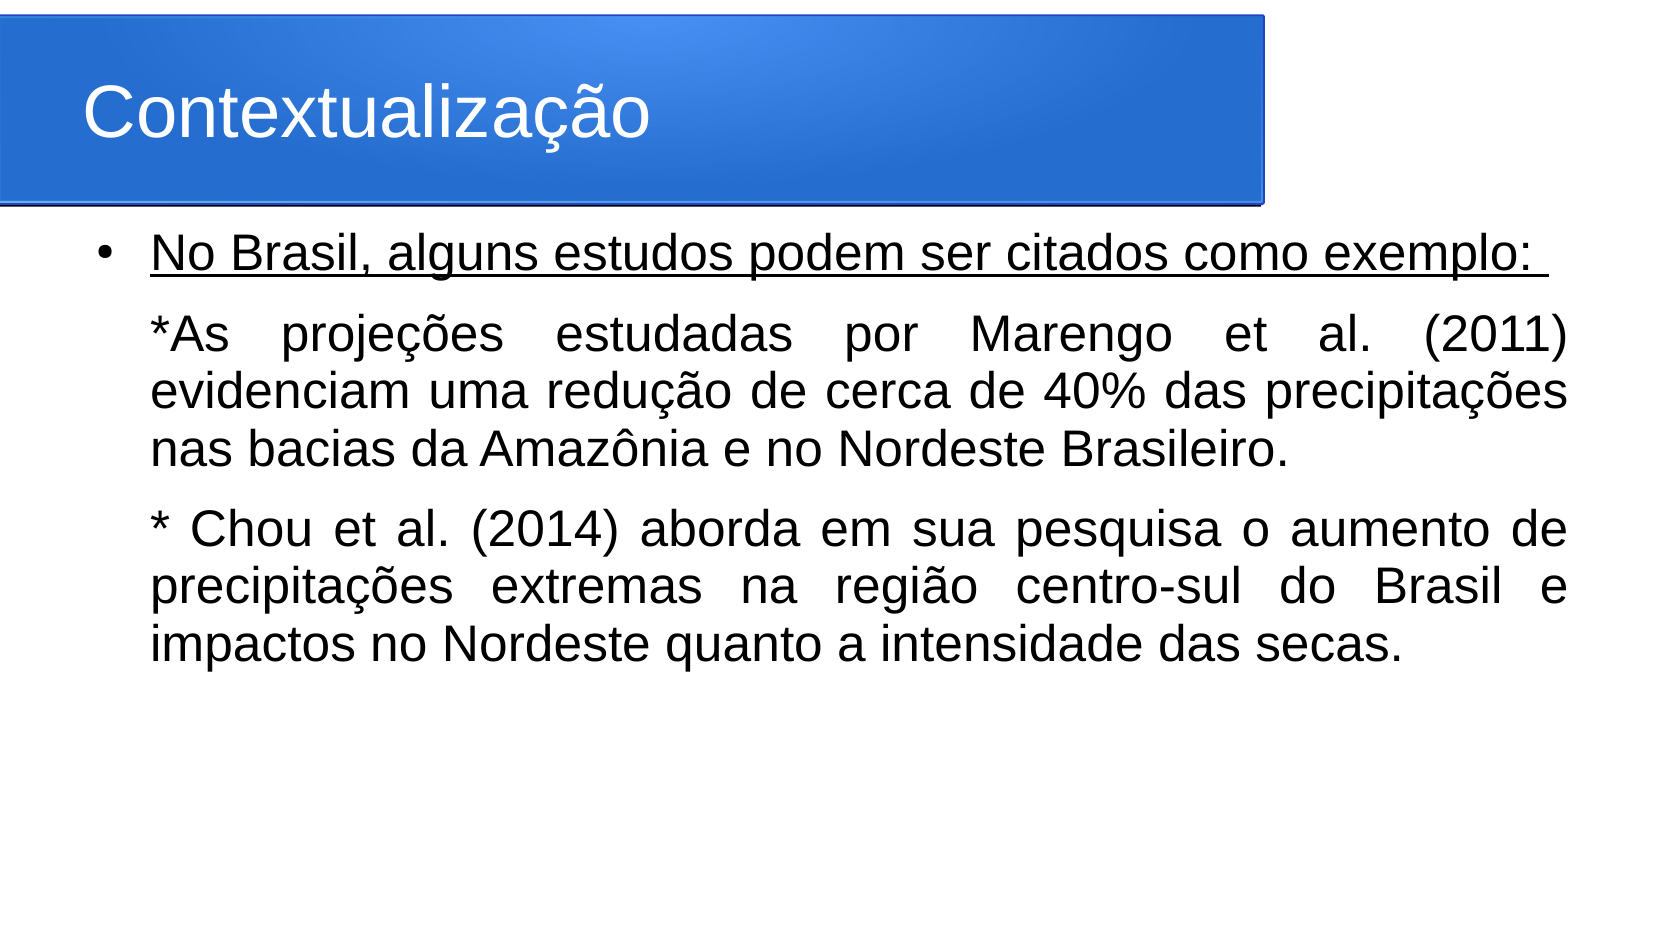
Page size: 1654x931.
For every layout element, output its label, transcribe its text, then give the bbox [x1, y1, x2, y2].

list No Brasil, alguns estudos podem ser citados como exemplo: *As projeções estudadas por Marengo et al. (2011) evidenciam uma redução de cerca de 40% das precipitações nas bacias da Amazônia e no Nordeste Brasileiro. * Chou et al. (2014) aborda em sua pesquisa o aumento de precipitações extremas na região centro-sul do Brasil e impactos no Nordeste quanto a intensidade das secas. [82, 224, 1571, 764]
title Contextualização [82, 35, 1235, 189]
